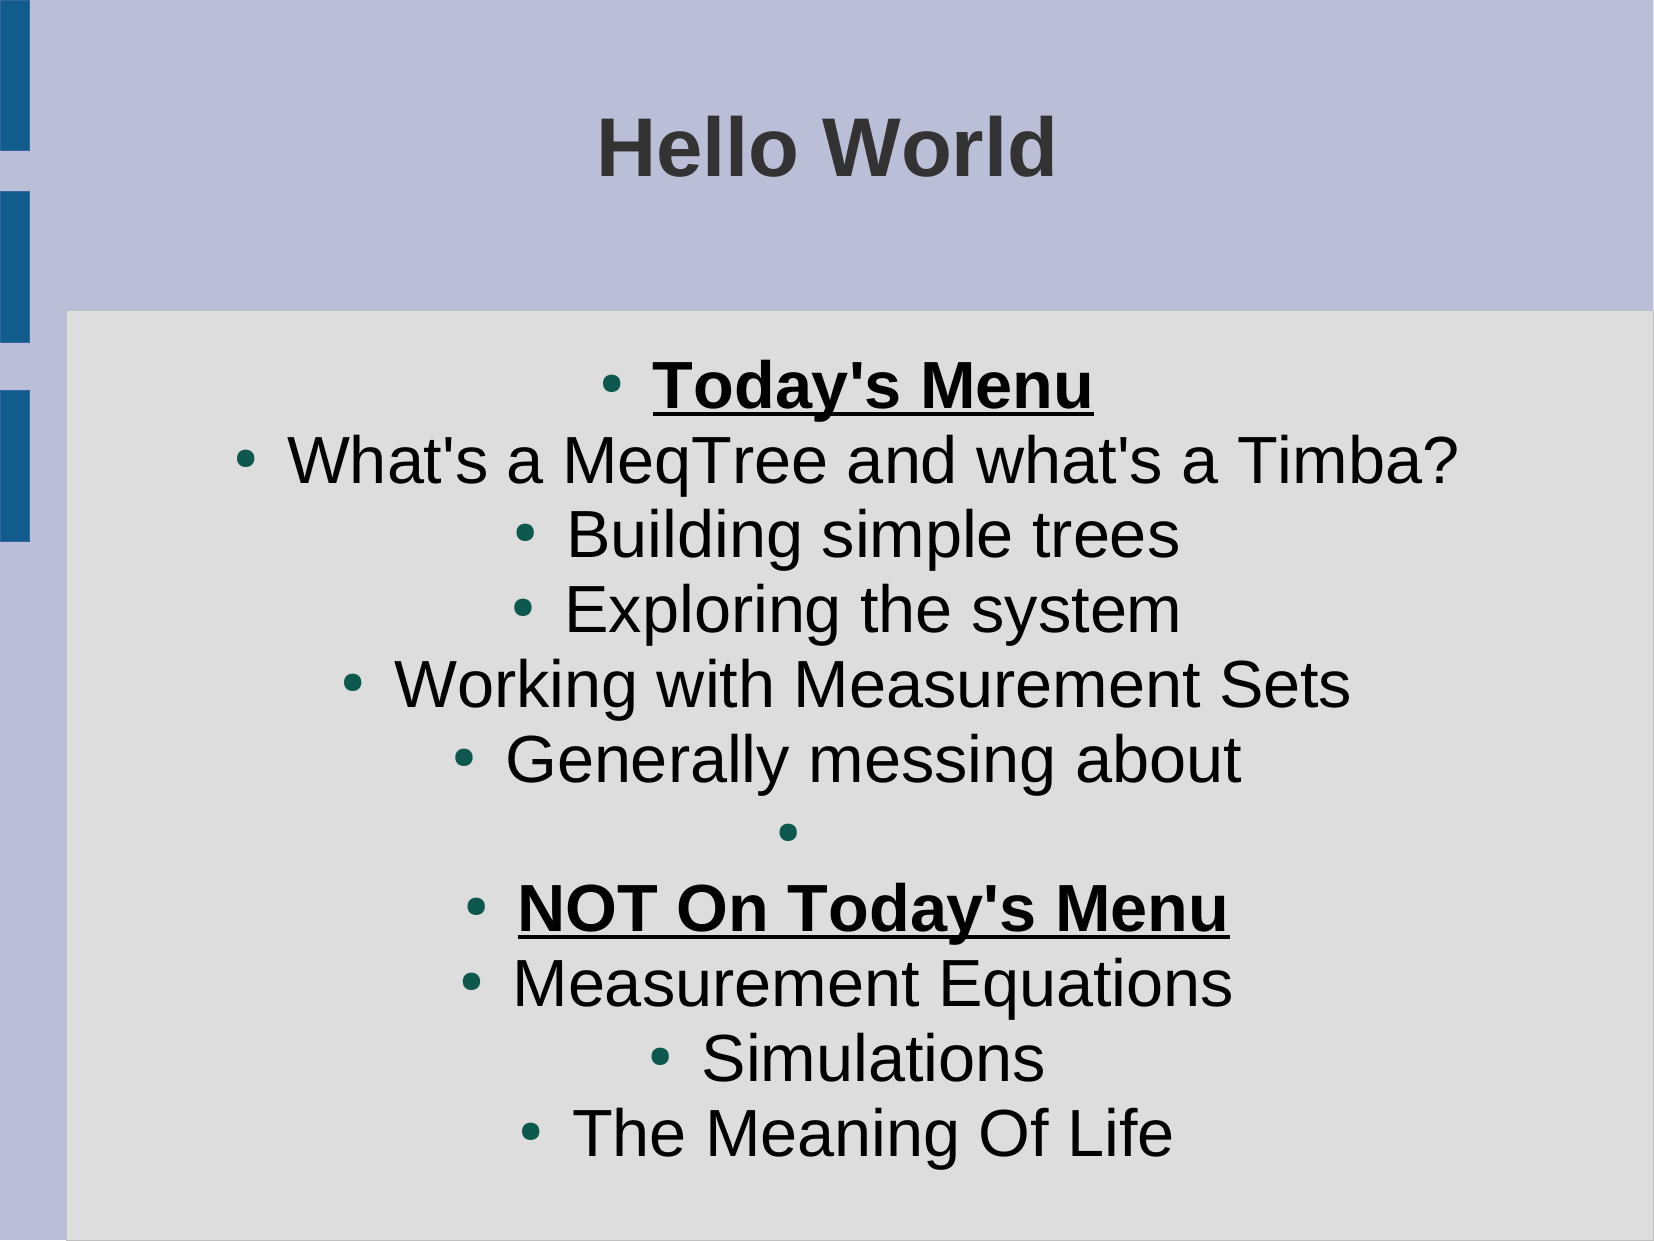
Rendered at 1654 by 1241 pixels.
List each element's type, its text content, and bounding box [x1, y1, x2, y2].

title Hello World [121, 91, 1534, 299]
list Today's Menu What's a MeqTree and what's a Timba? Building simple trees Exploring the system Working with Measurement Sets Generally messing about NOT On Today's Menu Measurement Equations Simulations The Meaning Of Life [123, 347, 1536, 1171]
